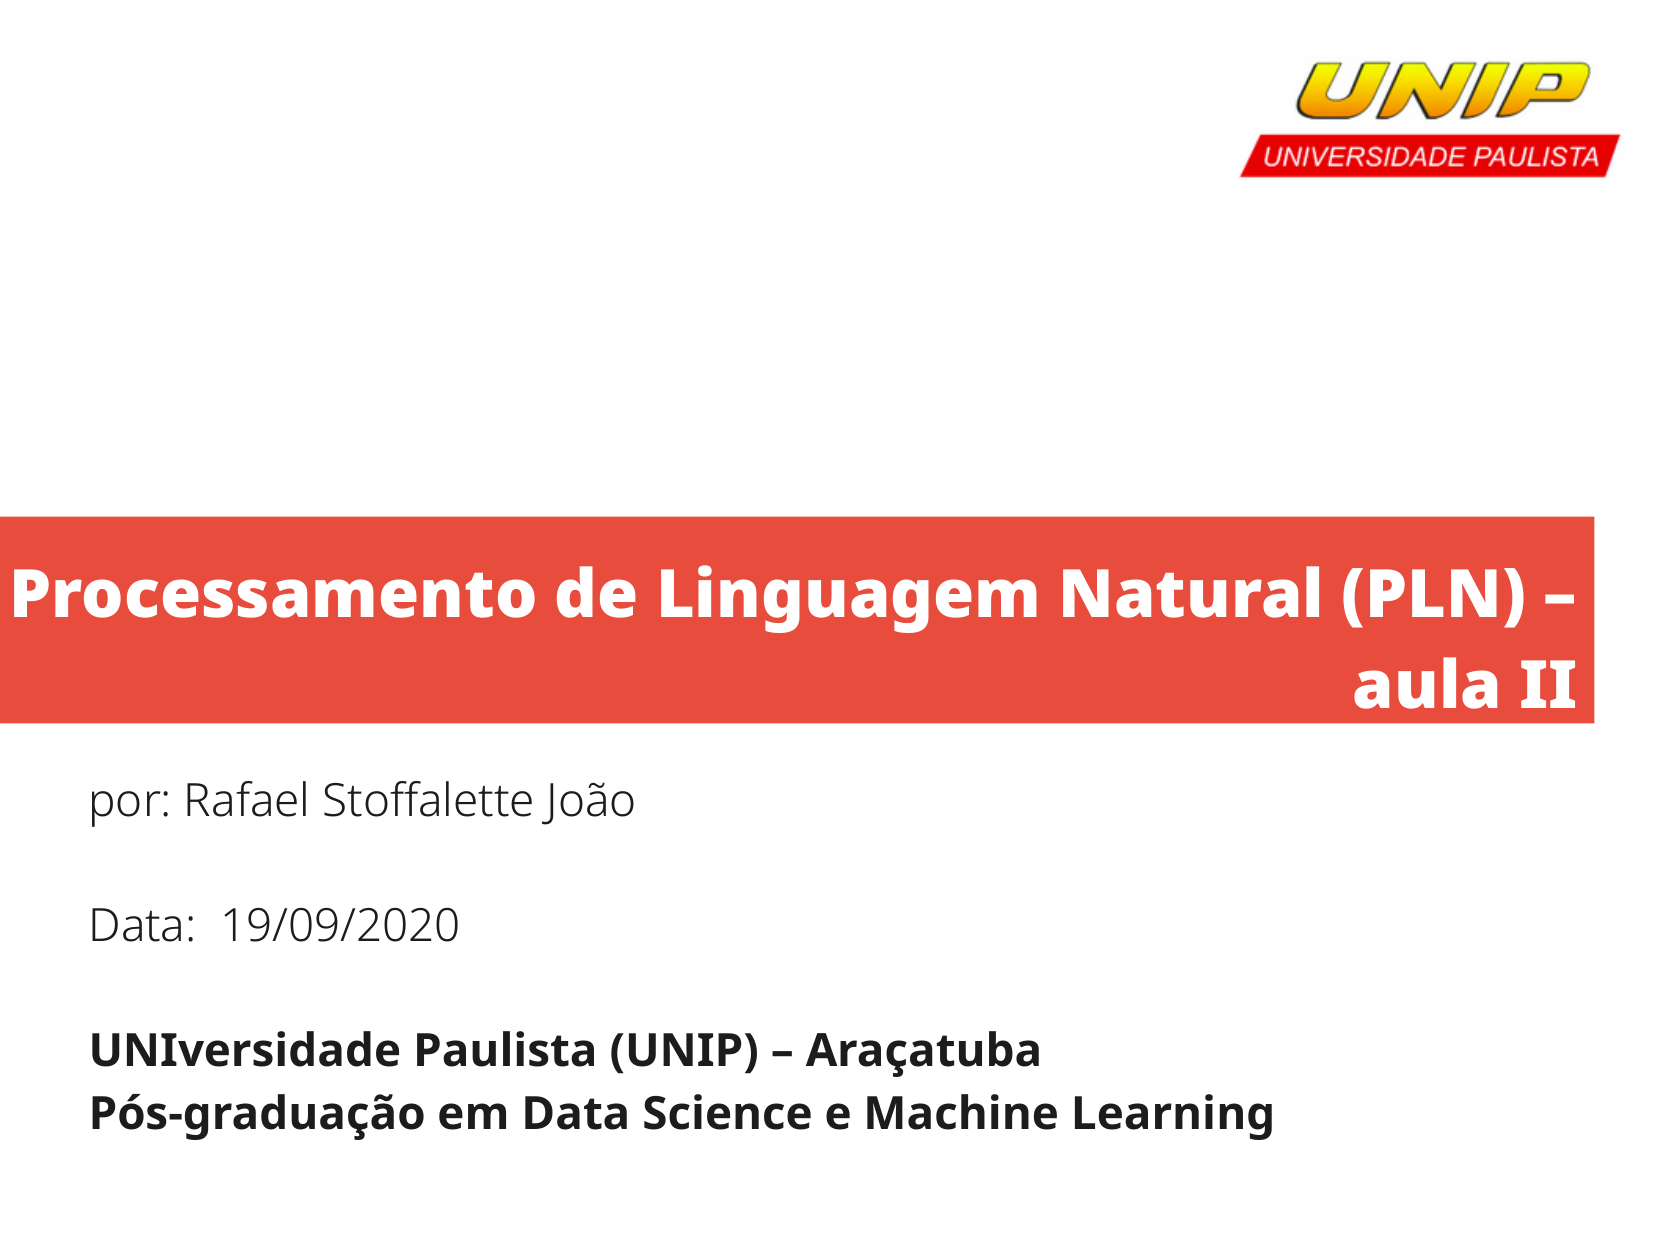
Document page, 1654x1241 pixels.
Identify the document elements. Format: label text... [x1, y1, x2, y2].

subtitle por: Rafael Stoffalette João Data: 19/09/2020 UNIversidade Paulista (UNIP) – Araçatuba Pós-graduação em Data Science e Machine Learning [88, 767, 1595, 1182]
picture [1238, 19, 1635, 209]
title Processamento de Linguagem Natural (PLN) – aula II [9, 546, 1595, 694]
